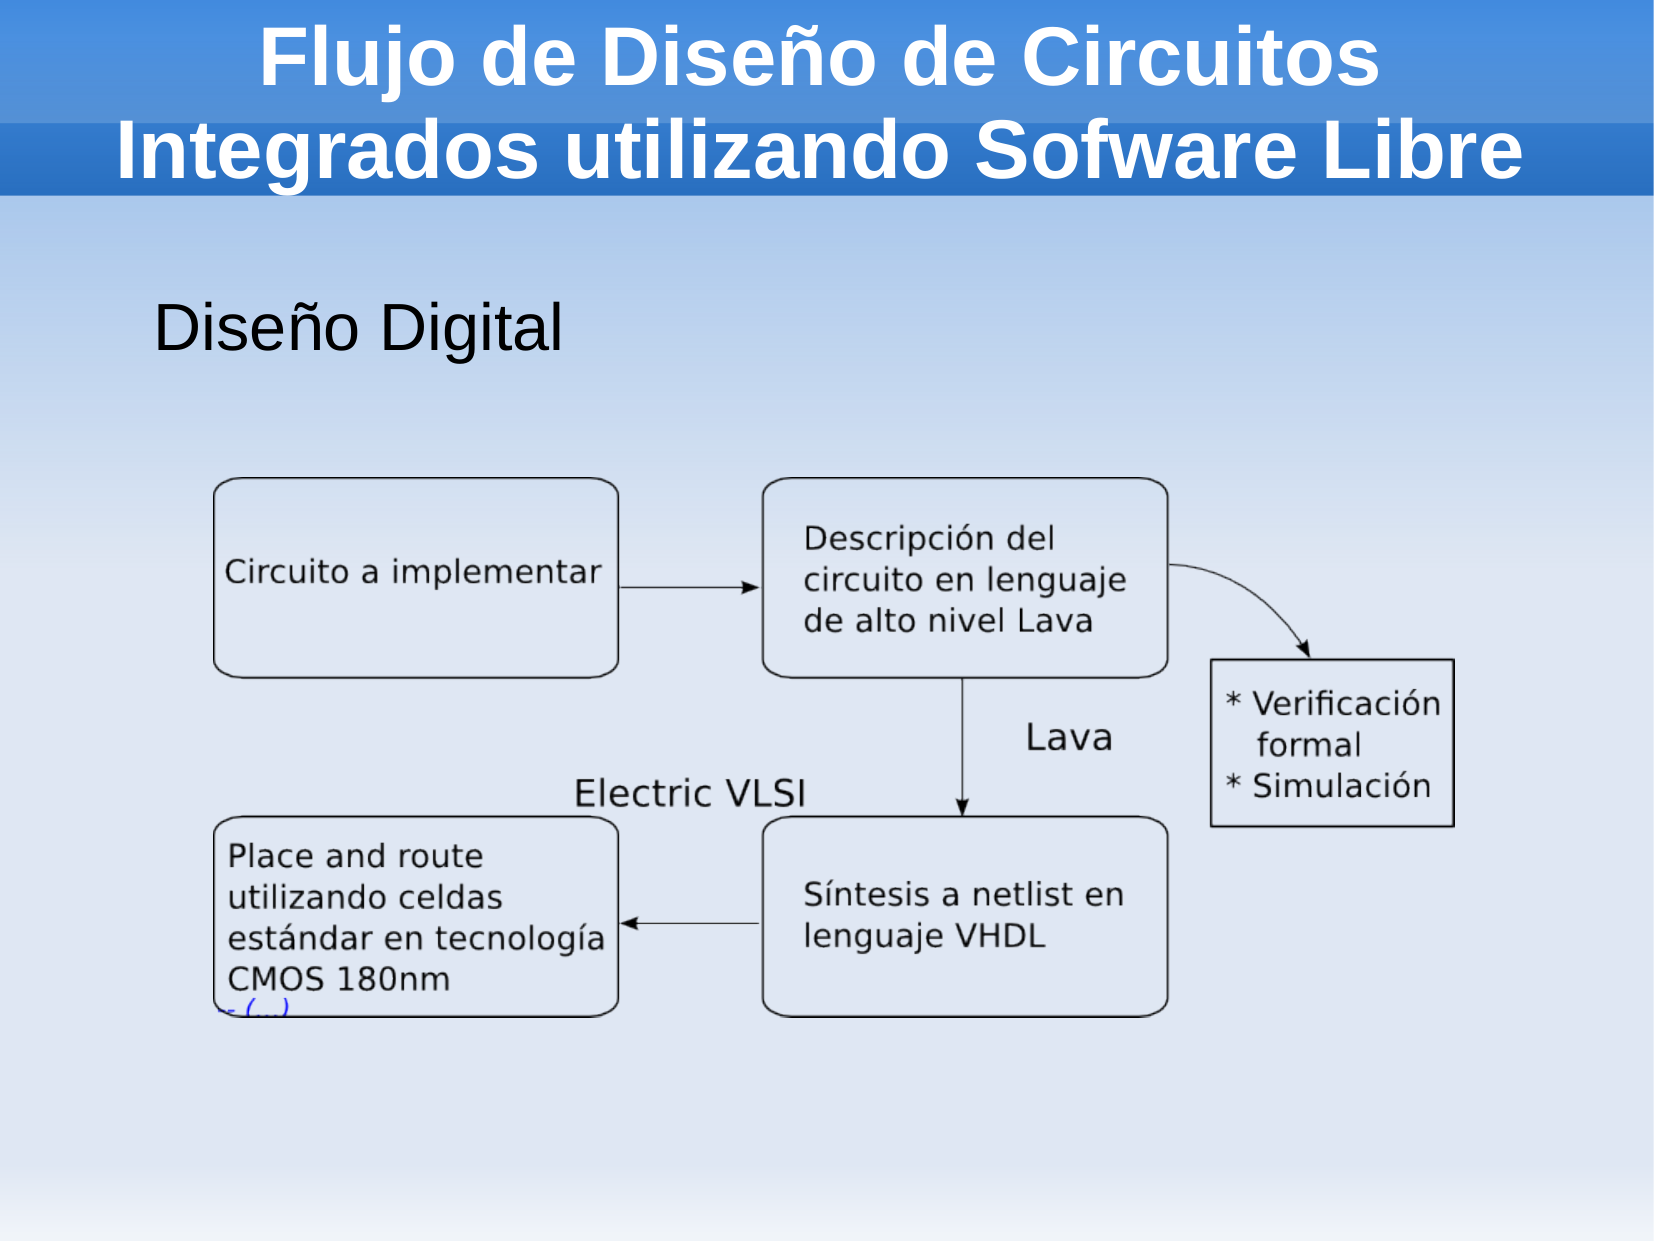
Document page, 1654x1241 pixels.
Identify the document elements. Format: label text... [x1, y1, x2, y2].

picture [0, 0, 1654, 1241]
list Diseño Digital [82, 290, 809, 1109]
title Flujo de Diseño de Circuitos Integrados utilizando Sofware Libre [76, 0, 1565, 208]
